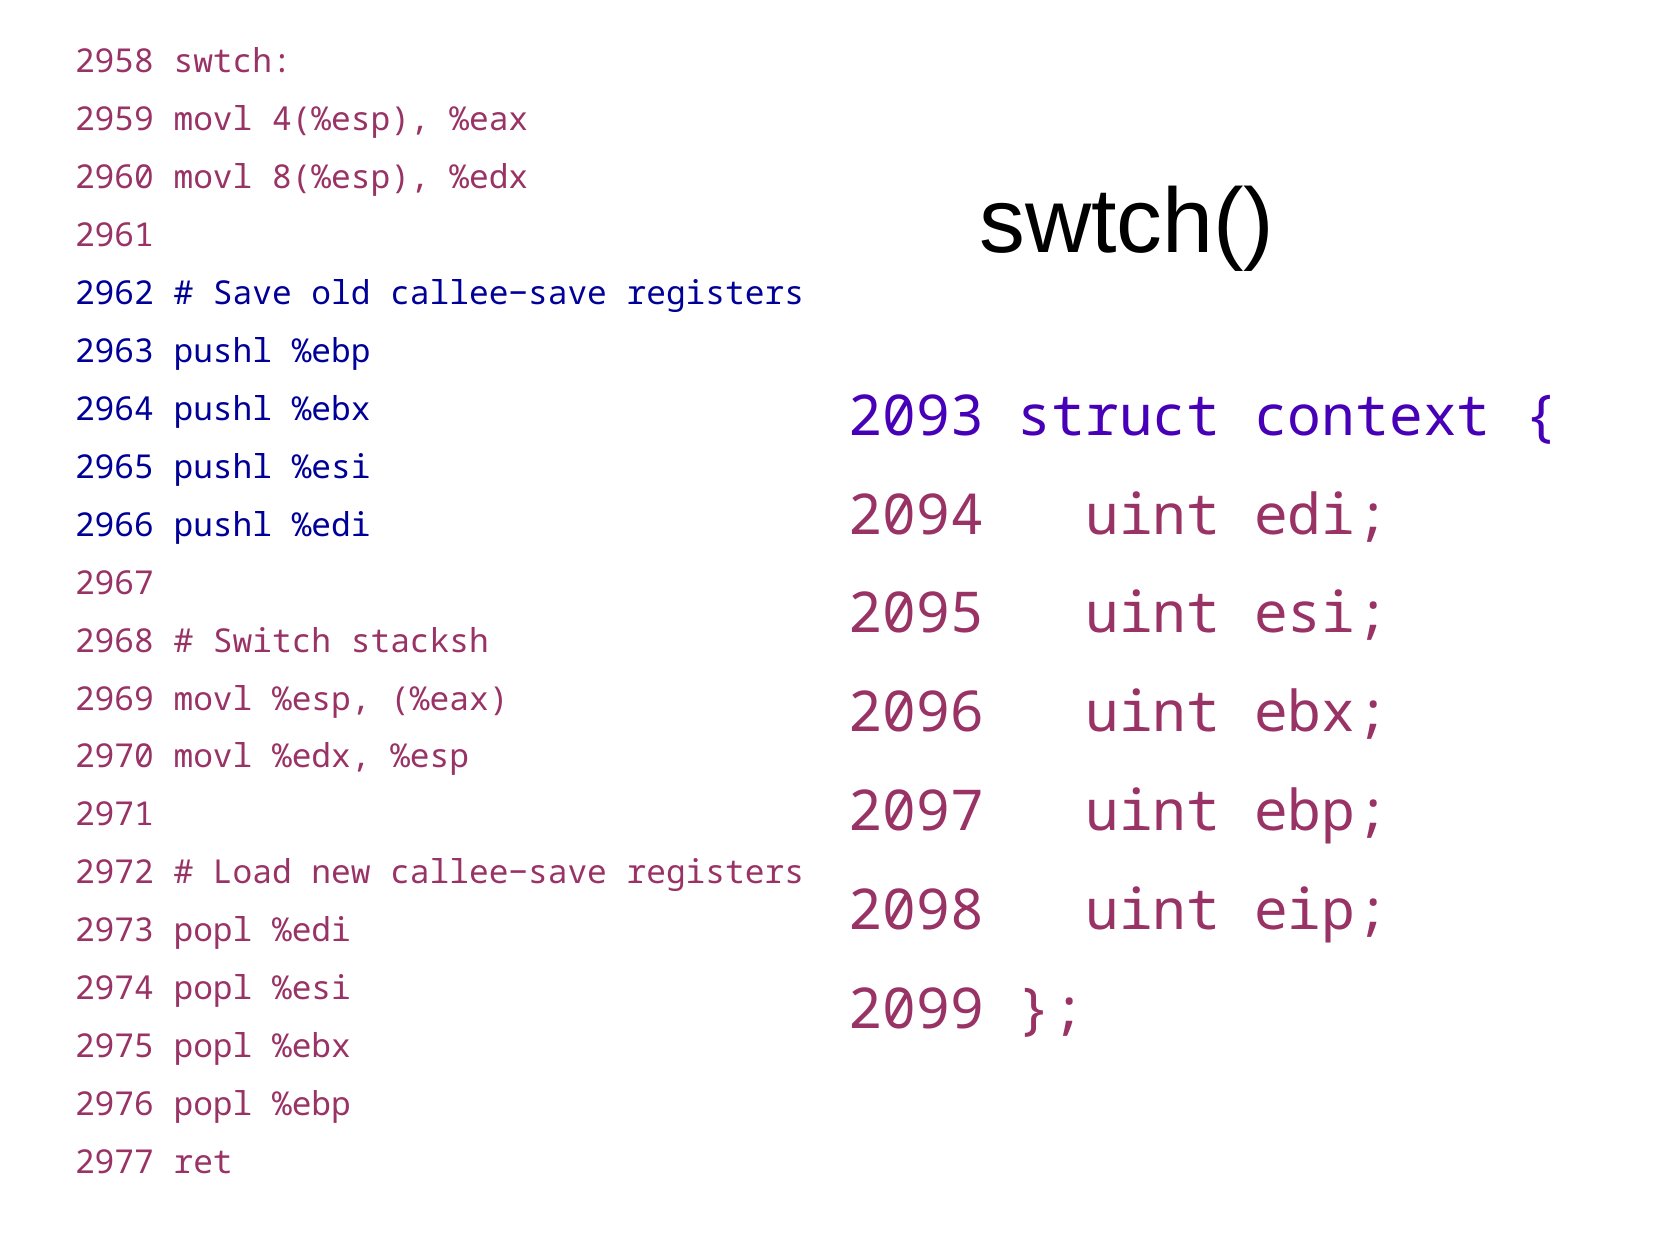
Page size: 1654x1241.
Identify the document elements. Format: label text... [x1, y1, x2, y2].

list 2958 swtch: 2959 movl 4(%esp), %eax 2960 movl 8(%esp), %edx 2961 2962 # Save old callee−save registers 2963 pushl %ebp 2964 pushl %ebx 2965 pushl %esi 2966 pushl %edi 2967 2968 # Switch stacksh 2969 movl %esp, (%eax) 2970 movl %edx, %esp 2971 2972 # Load new callee−save registers 2973 popl %edi 2974 popl %esi 2975 popl %ebx 2976 popl %ebp 2977 ret [75, 37, 1613, 1201]
title swtch() [679, 117, 1576, 325]
list 2093 struct context { 2094 uint edi; 2095 uint esi; 2096 uint ebx; 2097 uint ebp; 2098 uint eip; 2099 }; [848, 375, 1576, 1095]
